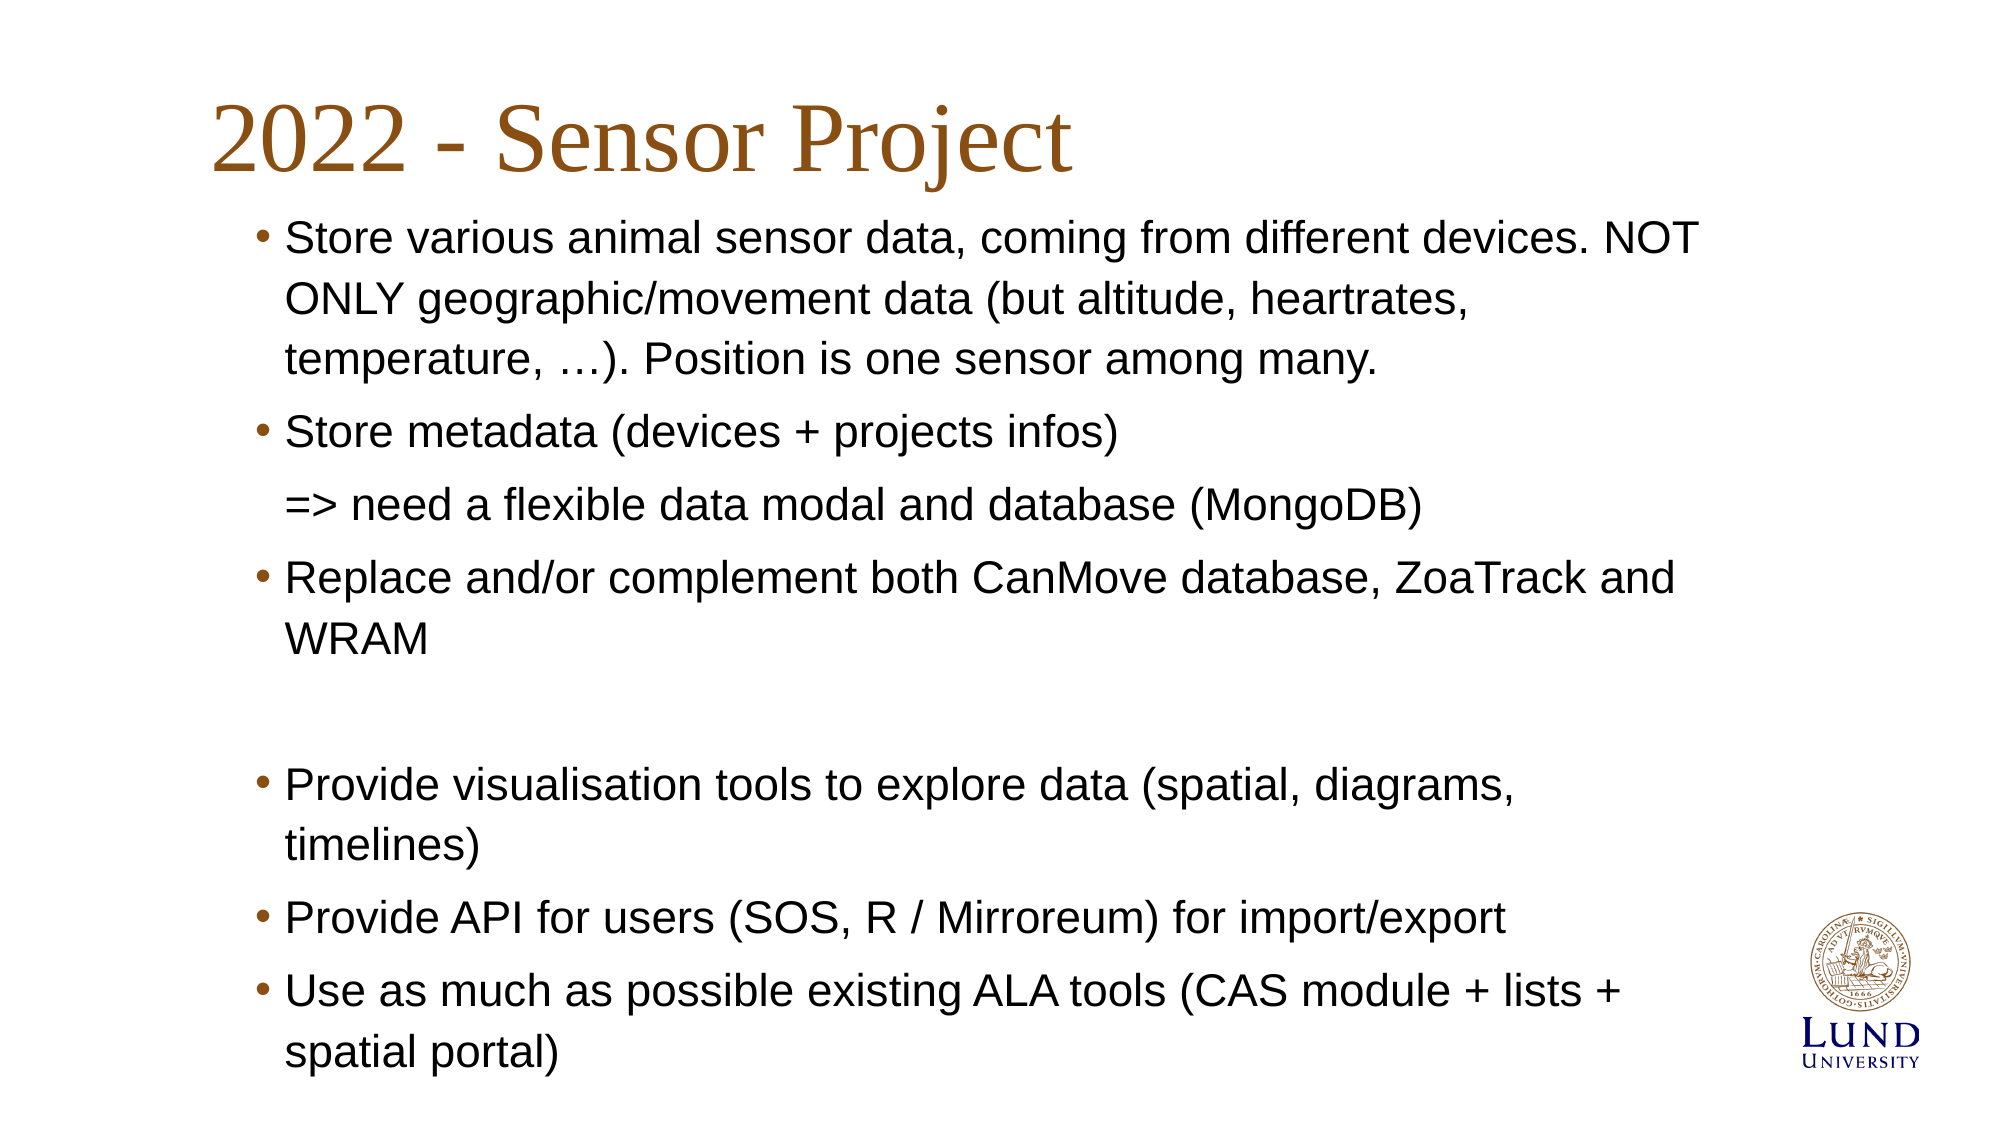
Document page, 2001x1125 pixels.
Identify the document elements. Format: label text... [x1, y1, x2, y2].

title 2022 - Sensor Project [210, 50, 1921, 240]
list Store various animal sensor data, coming from different devices. NOT ONLY geographic/movement data (but altitude, heartrates, temperature, …). Position is one sensor among many. Store metadata (devices + projects infos) => need a flexible data modal and database (MongoDB) Replace and/or complement both CanMove database, ZoaTrack and WRAM Provide visualisation tools to explore data (spatial, diagrams, timelines) Provide API for users (SOS, R / Mirroreum) for import/export Use as much as possible existing ALA tools (CAS module + lists + spatial portal) [255, 135, 1702, 1111]
